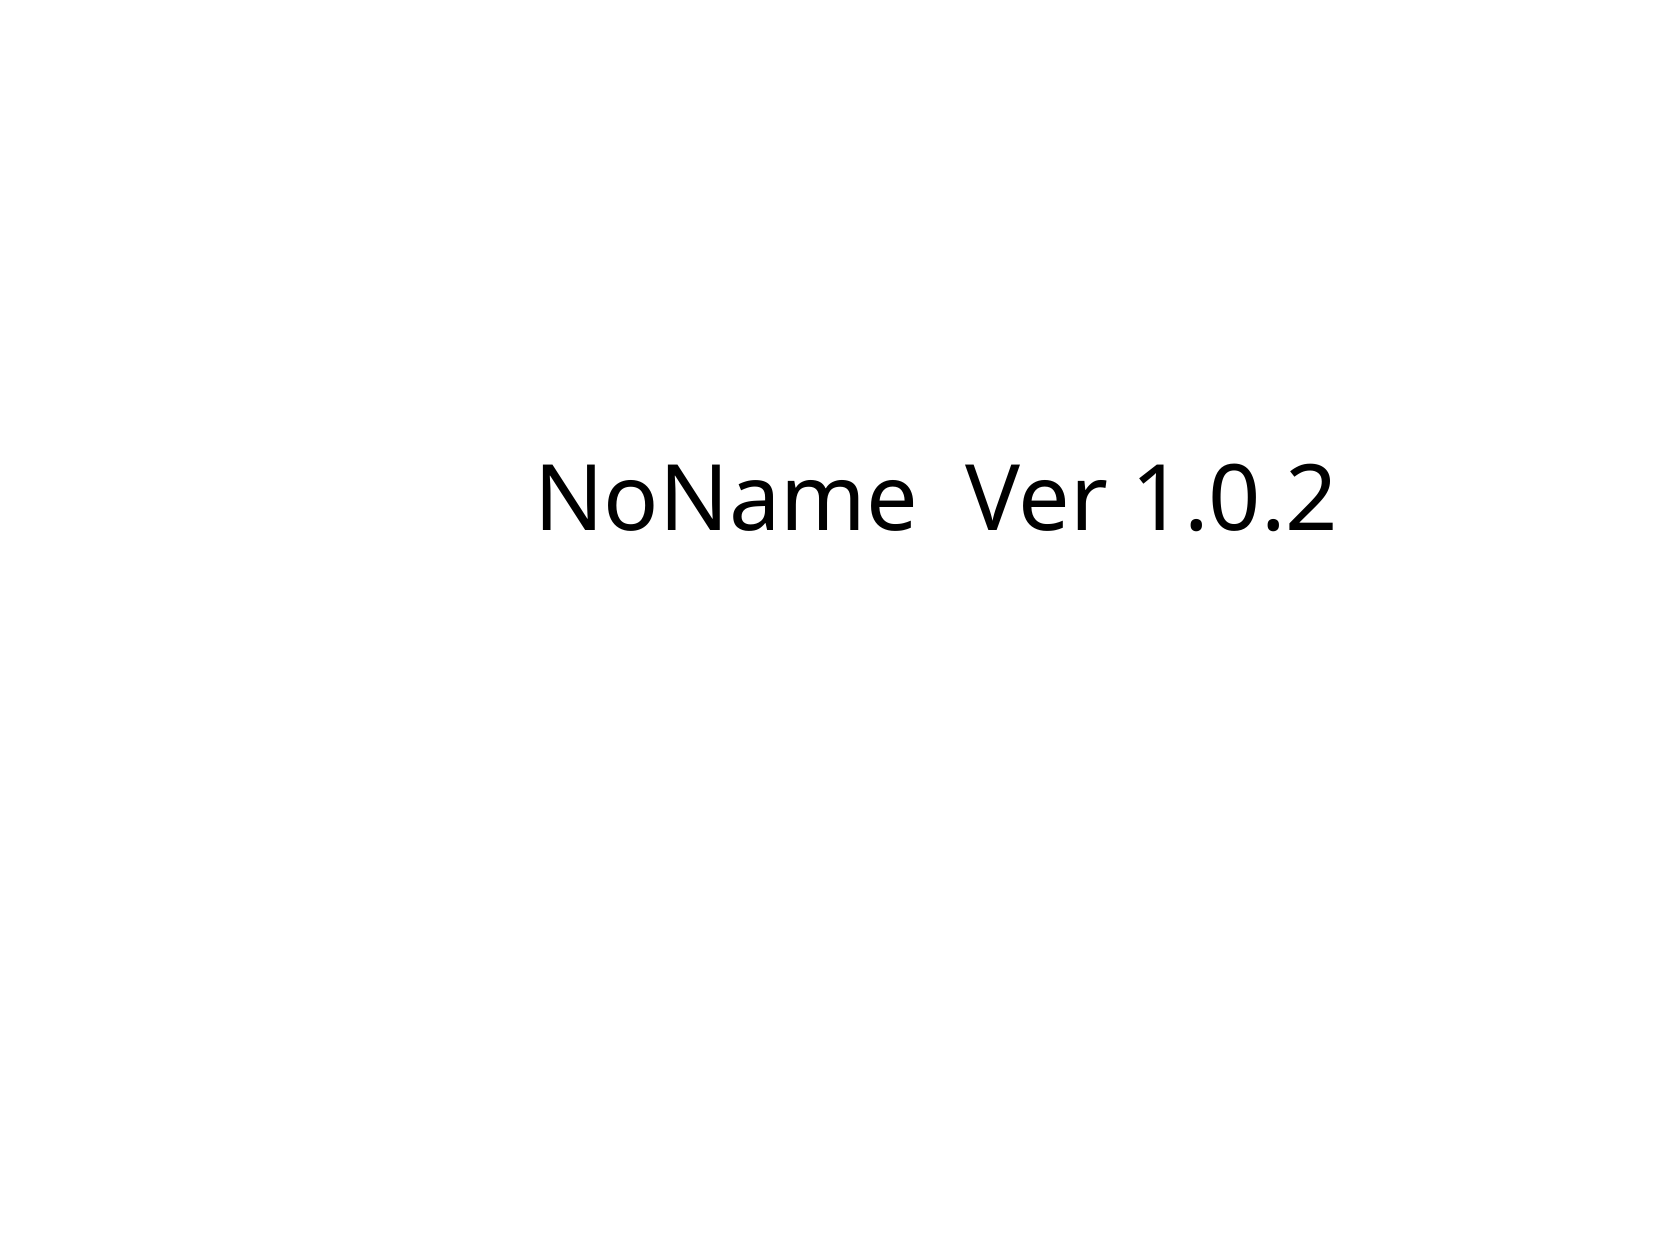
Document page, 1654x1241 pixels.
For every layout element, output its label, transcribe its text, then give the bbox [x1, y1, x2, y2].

text_box NoName Ver 1.0.2 [519, 425, 1512, 674]
